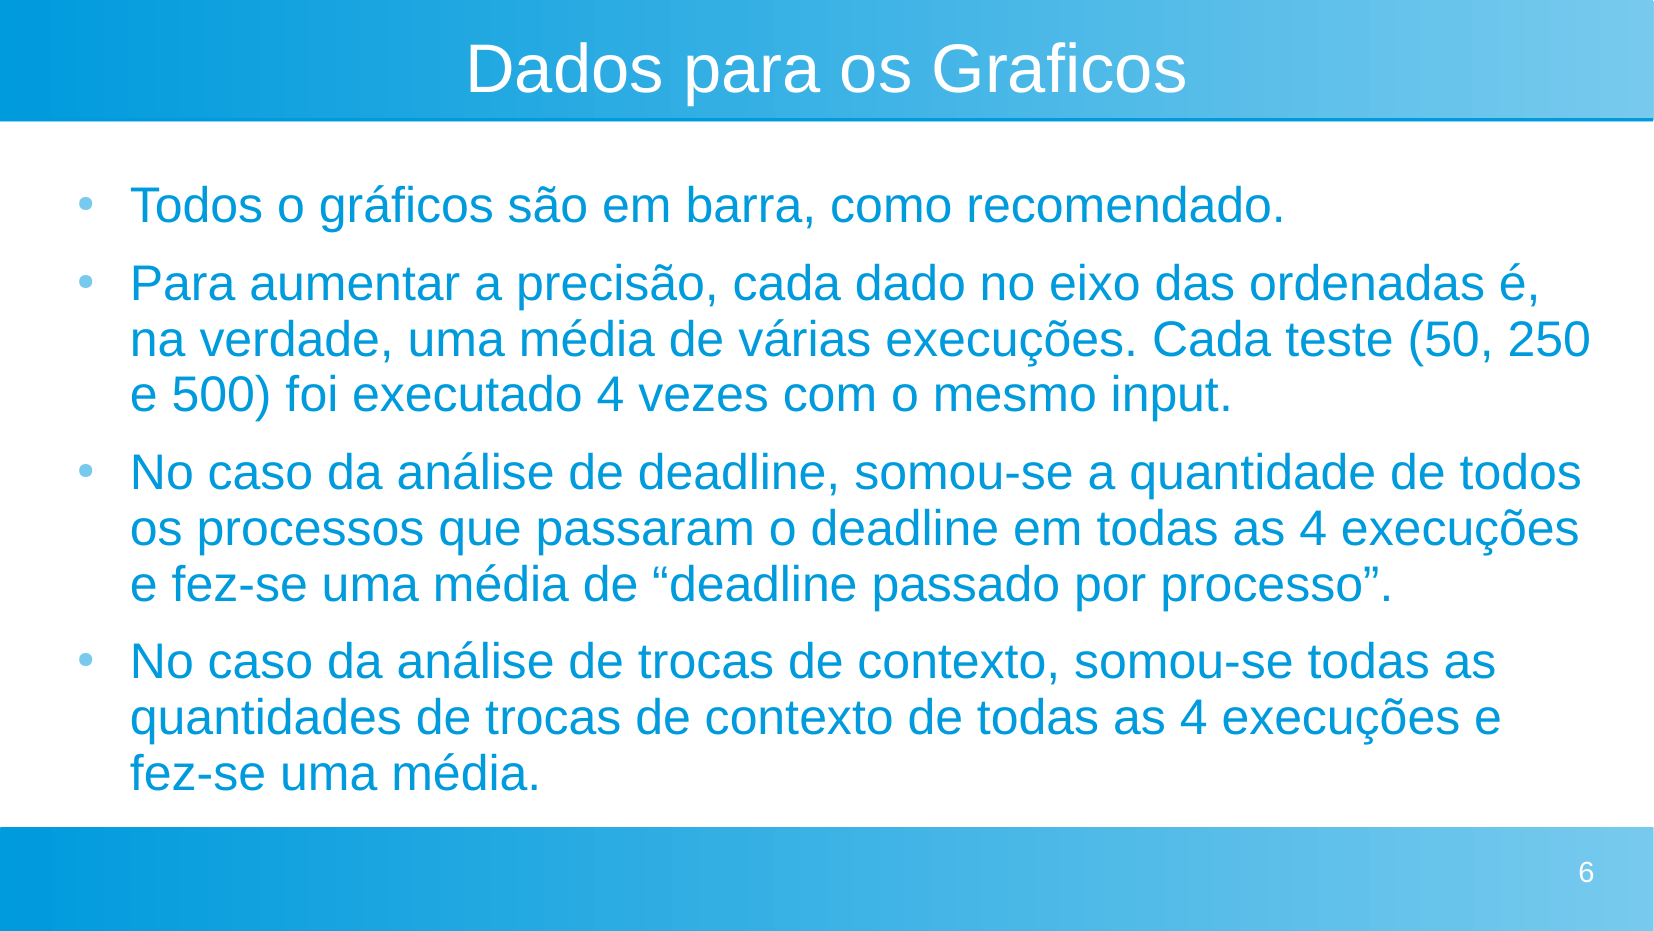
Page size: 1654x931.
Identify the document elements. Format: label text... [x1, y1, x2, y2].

list Todos o gráficos são em barra, como recomendado. Para aumentar a precisão, cada dado no eixo das ordenadas é, na verdade, uma média de várias execuções. Cada teste (50, 250 e 500) foi executado 4 vezes com o mesmo input. No caso da análise de deadline, somou-se a quantidade de todos os processos que passaram o deadline em todas as 4 execuções e fez-se uma média de “deadline passado por processo”. No caso da análise de trocas de contexto, somou-se todas as quantidades de trocas de contexto de todas as 4 execuções e fez-se uma média. [59, 177, 1595, 768]
title Dados para os Graficos [59, 29, 1595, 108]
